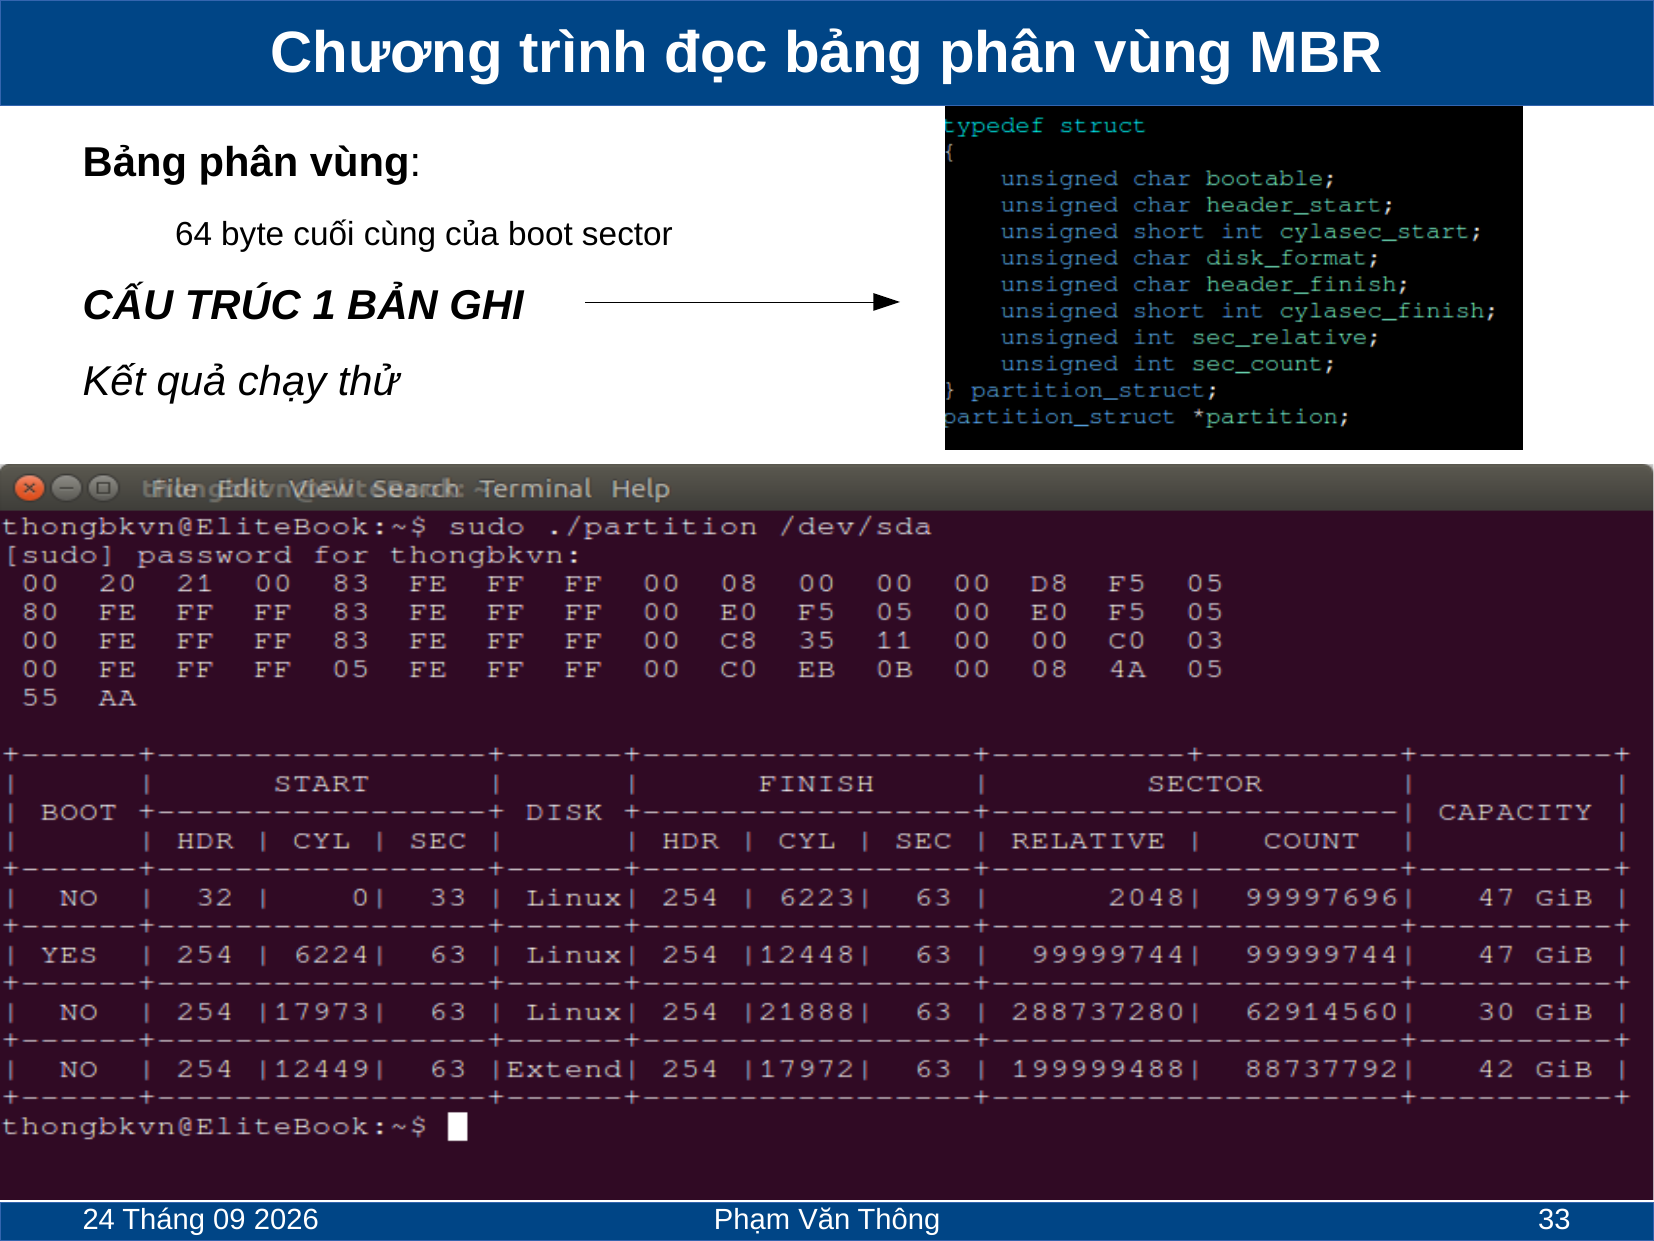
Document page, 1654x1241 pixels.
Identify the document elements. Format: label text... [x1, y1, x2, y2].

list Bảng phân vùng: 64 byte cuối cùng của boot sector CẤU TRÚC 1 BẢN GHI Kết quả chạy thử [82, 138, 809, 464]
picture [945, 106, 1523, 451]
title Chương trình đọc bảng phân vùng MBR [0, 0, 1654, 106]
picture [0, 464, 1654, 1201]
